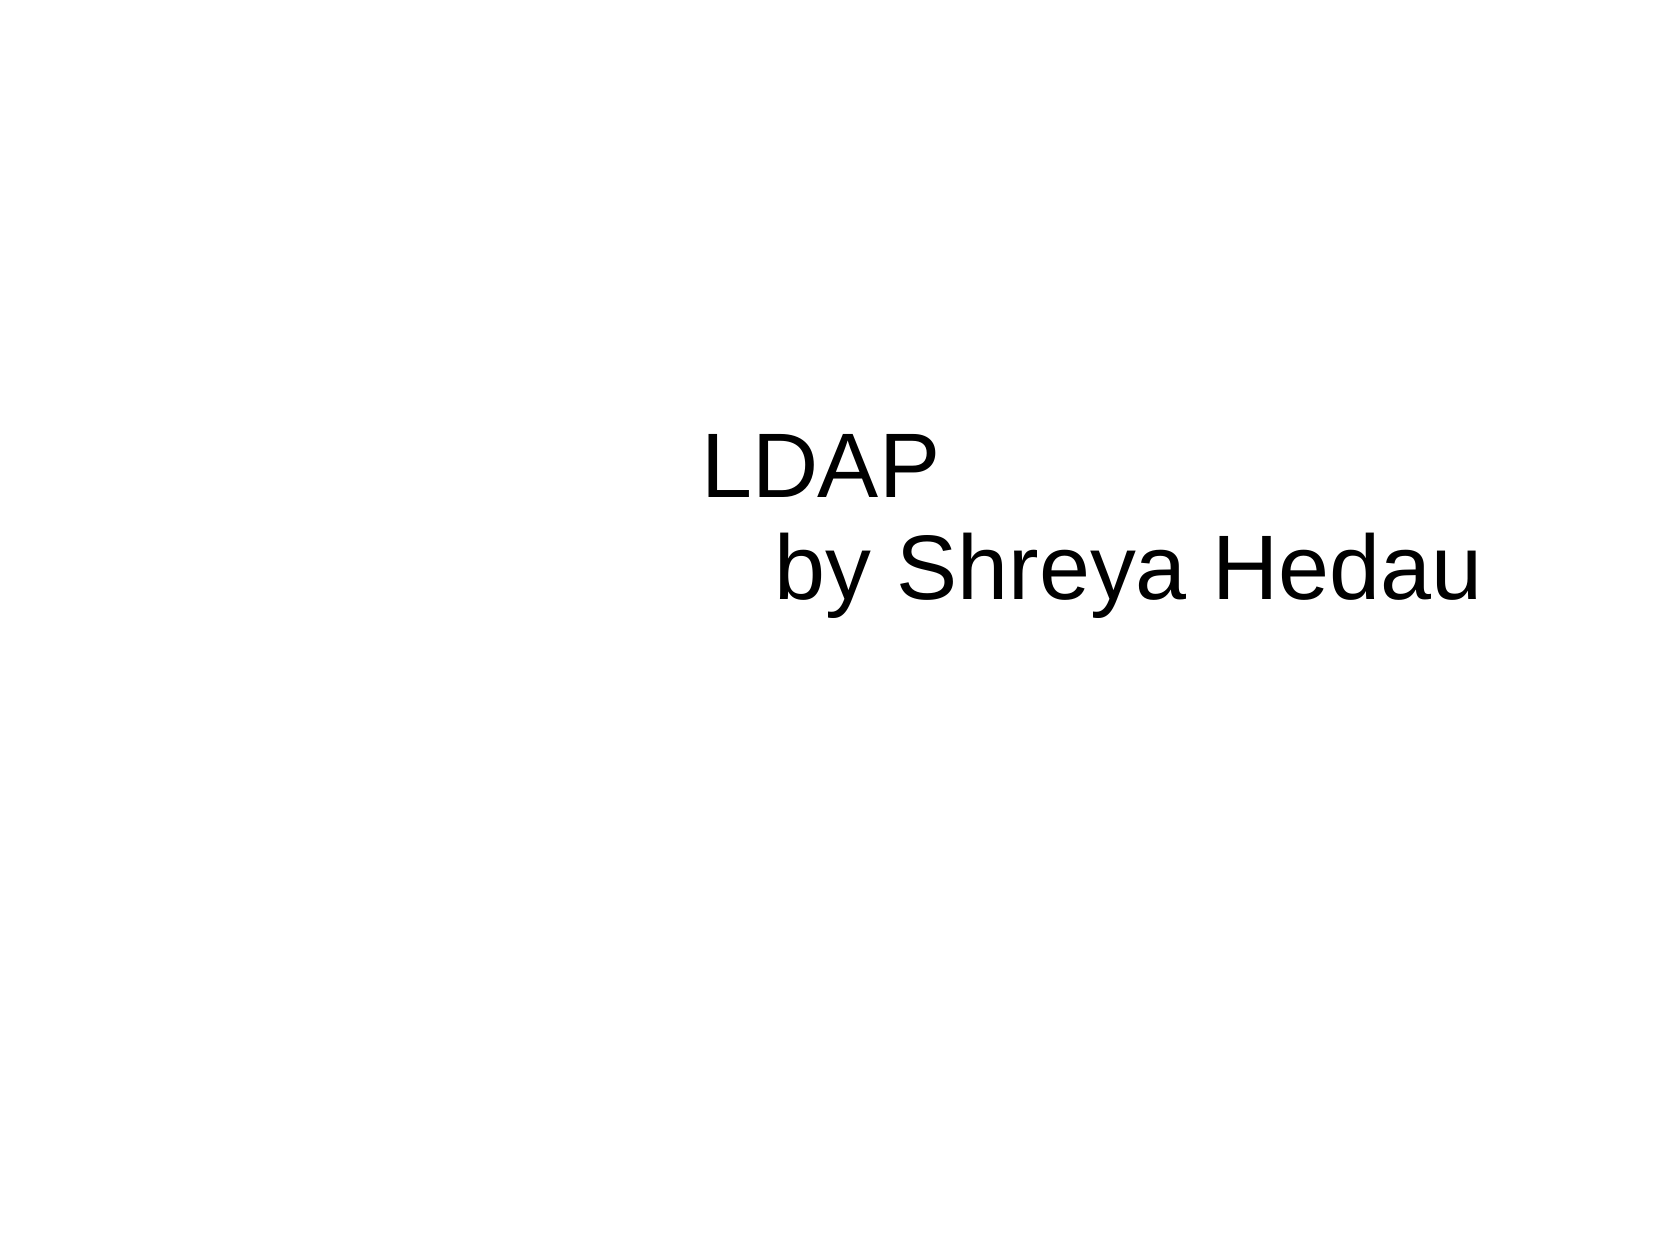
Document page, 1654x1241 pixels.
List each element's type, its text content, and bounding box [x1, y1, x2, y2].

title LDAP by Shreya Hedau [76, 413, 1565, 621]
